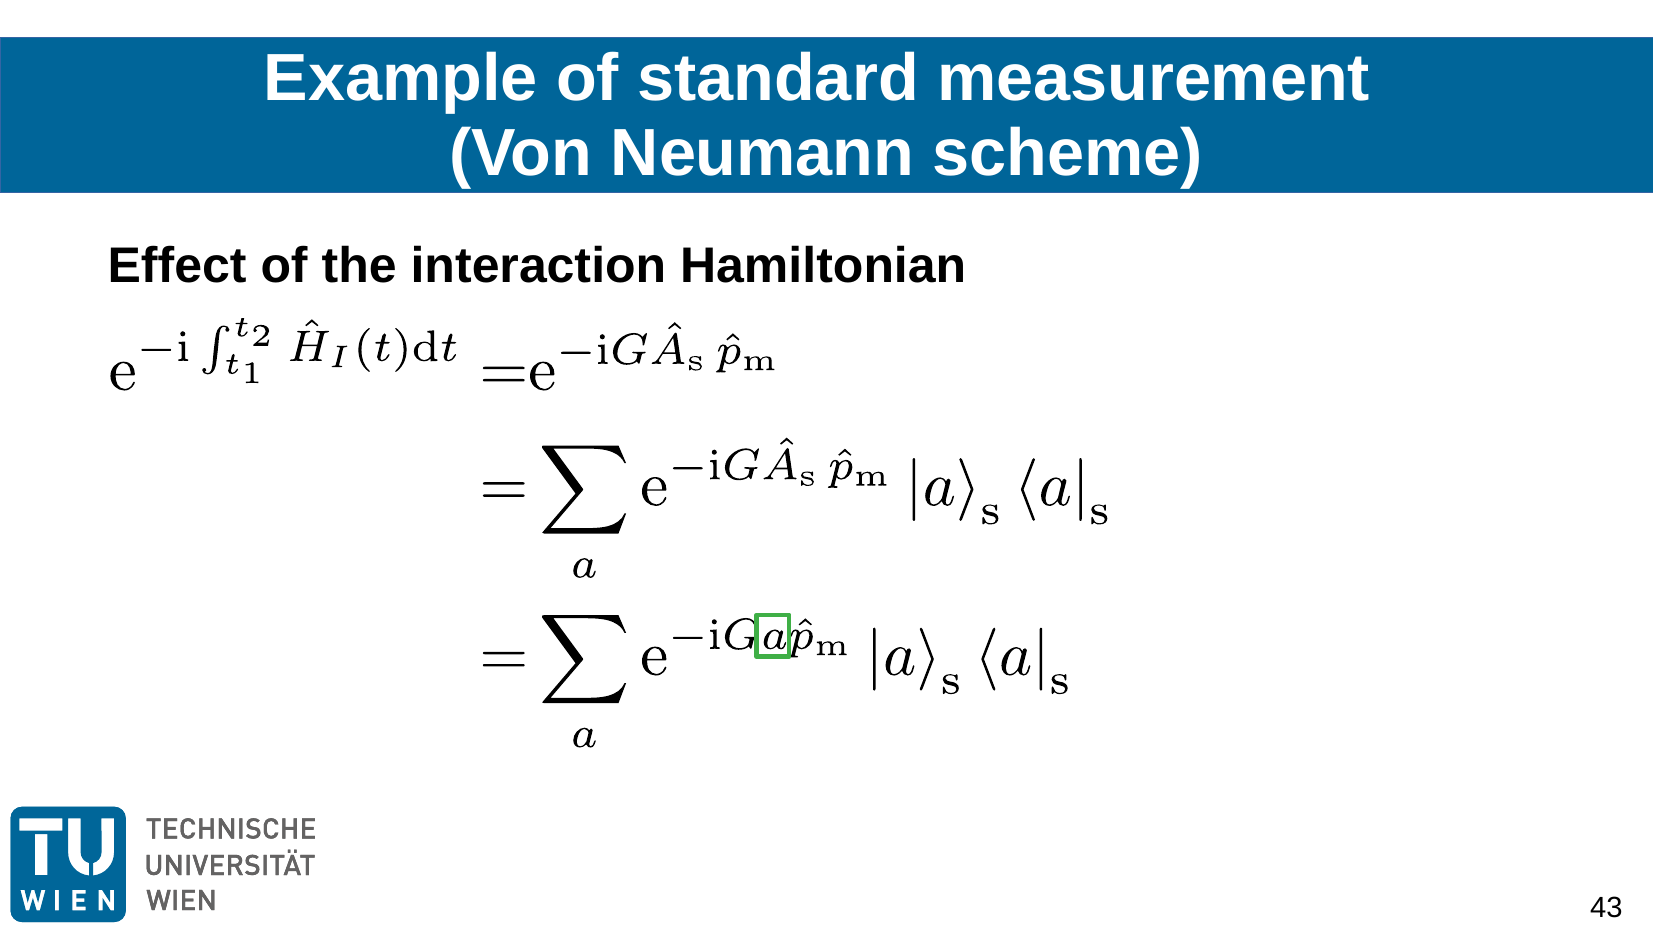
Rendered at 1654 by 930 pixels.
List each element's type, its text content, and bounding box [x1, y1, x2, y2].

title Example of standard measurement (Von Neumann scheme) [0, 37, 1653, 193]
list Effect of the interaction Hamiltonian [107, 236, 1186, 311]
picture [98, 318, 1302, 780]
